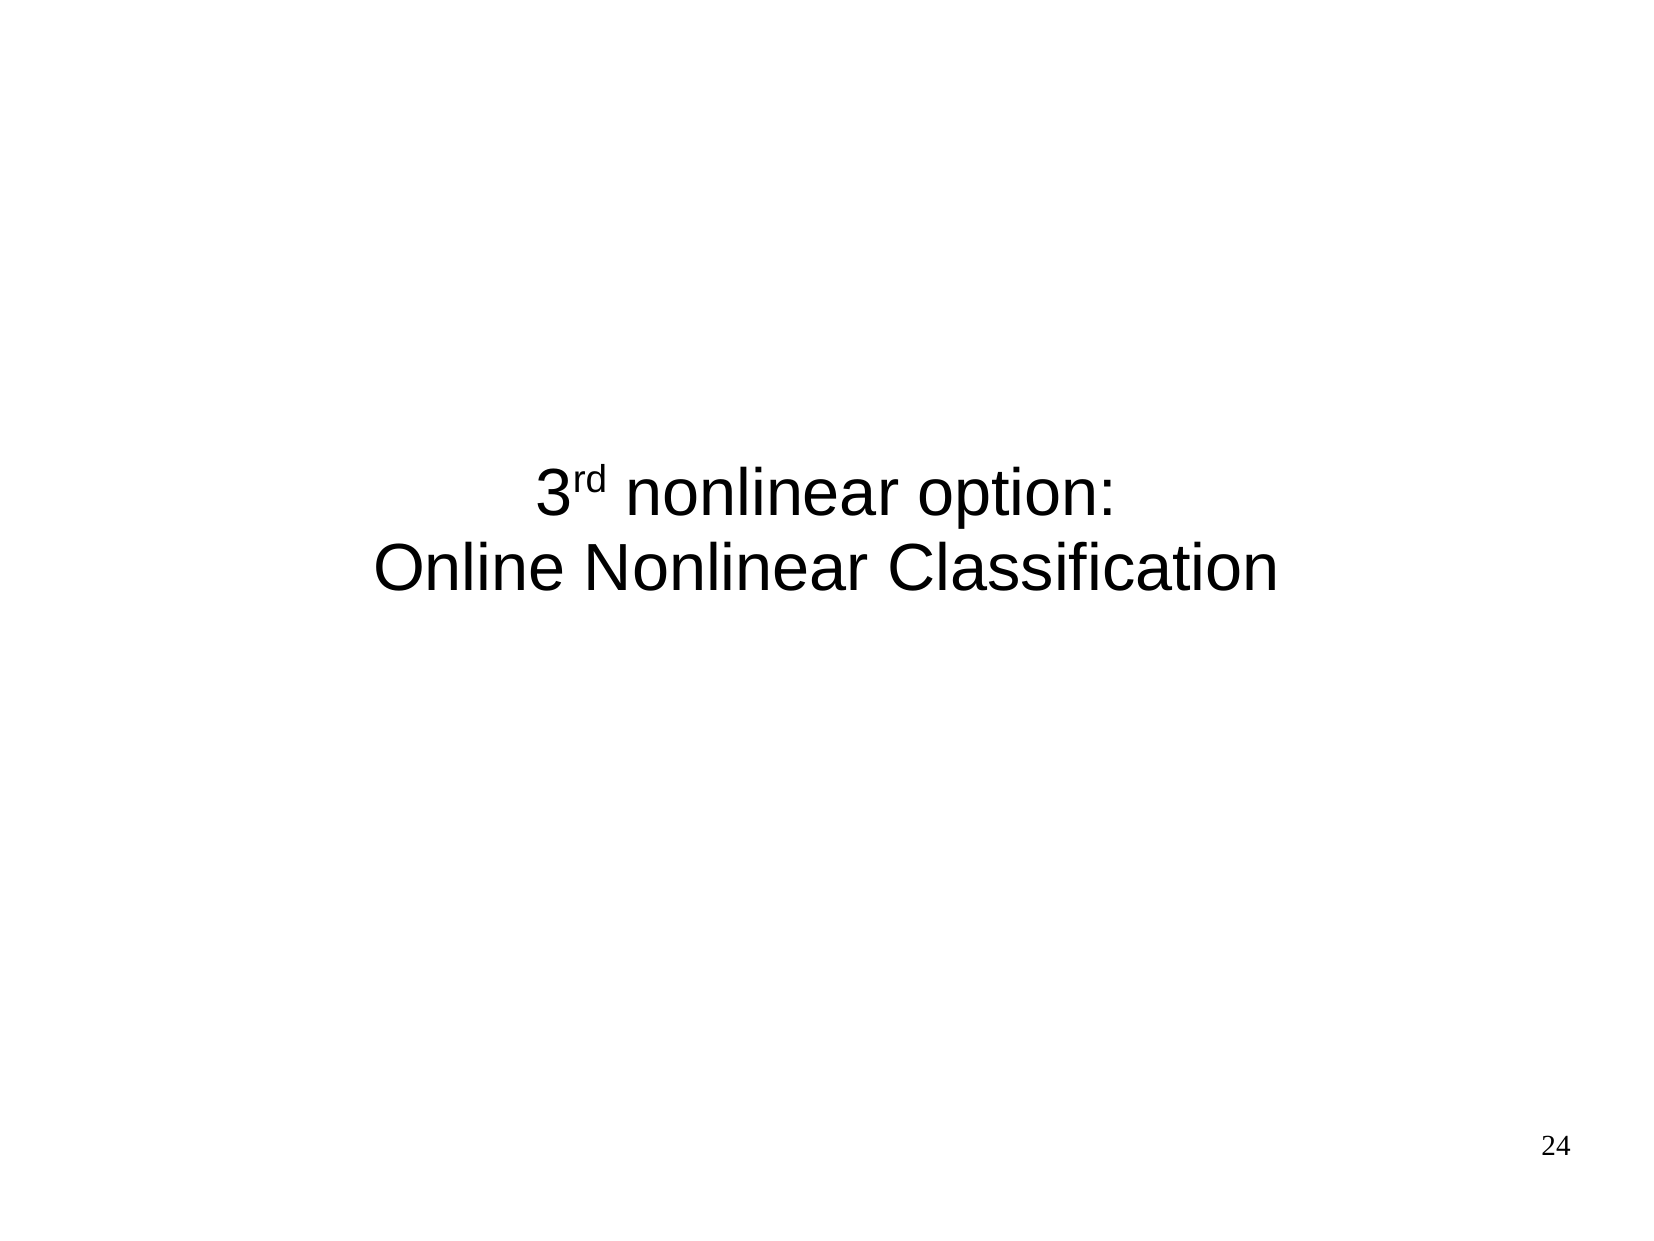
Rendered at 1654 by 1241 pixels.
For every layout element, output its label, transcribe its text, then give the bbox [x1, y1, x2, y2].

subtitle 3rd nonlinear option: Online Nonlinear Classification [82, 49, 1571, 1010]
